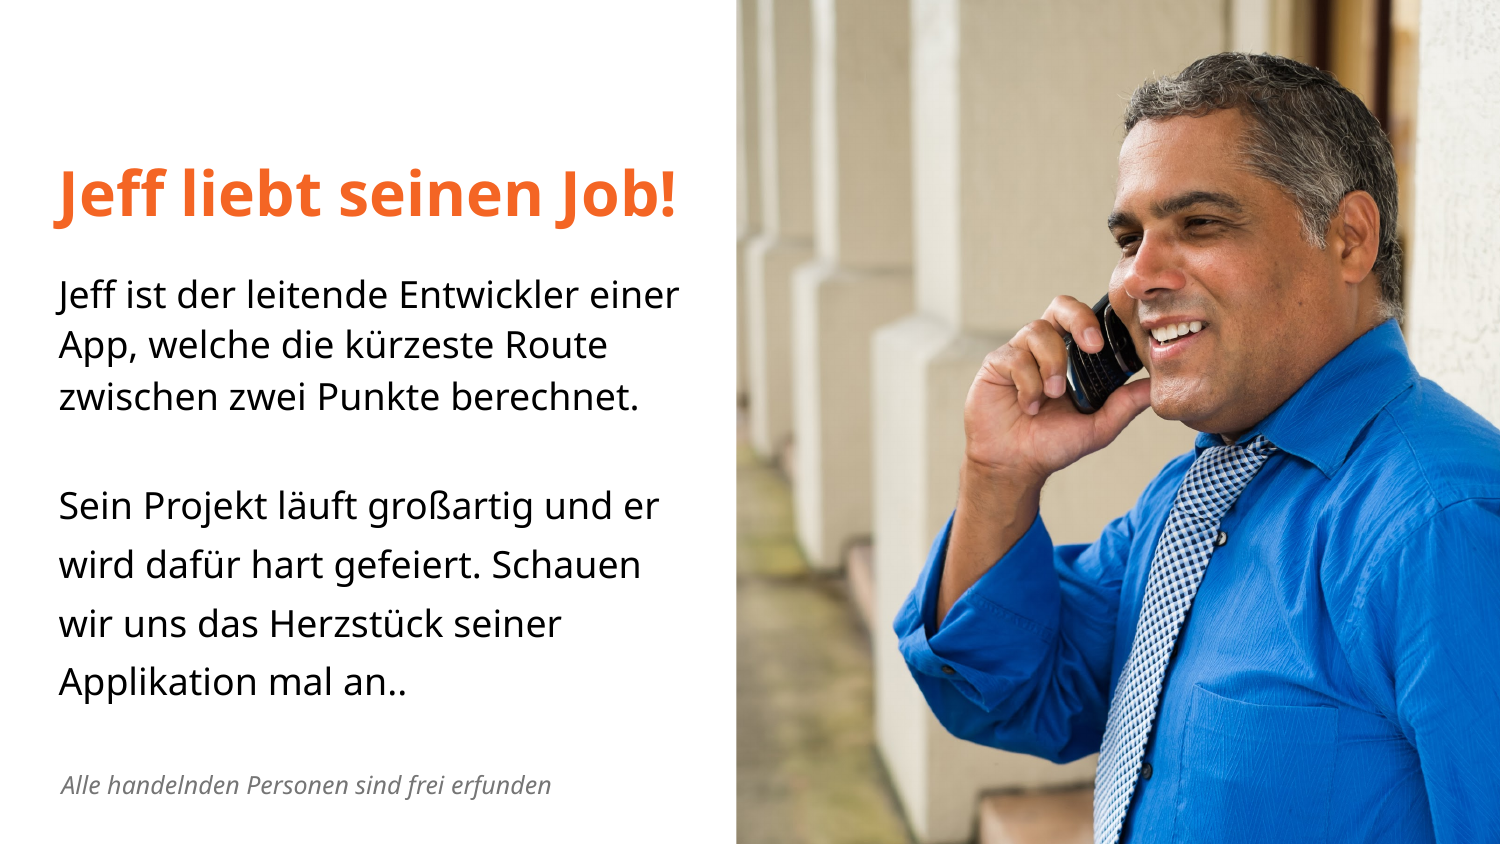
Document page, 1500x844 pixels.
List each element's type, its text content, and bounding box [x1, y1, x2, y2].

picture [736, 0, 1500, 844]
text_box Alle handelnden Personen sind frei erfunden [46, 763, 1071, 806]
subtitle Jeff liebt seinen Job! Jeff ist der leitende Entwickler einer App, welche die kürzeste Route zwischen zwei Punkte berechnet. Sein Projekt läuft großartig und er wird dafür hart gefeiert. Schauen wir uns das Herzstück seiner Applikation mal an.. [43, 107, 708, 737]
